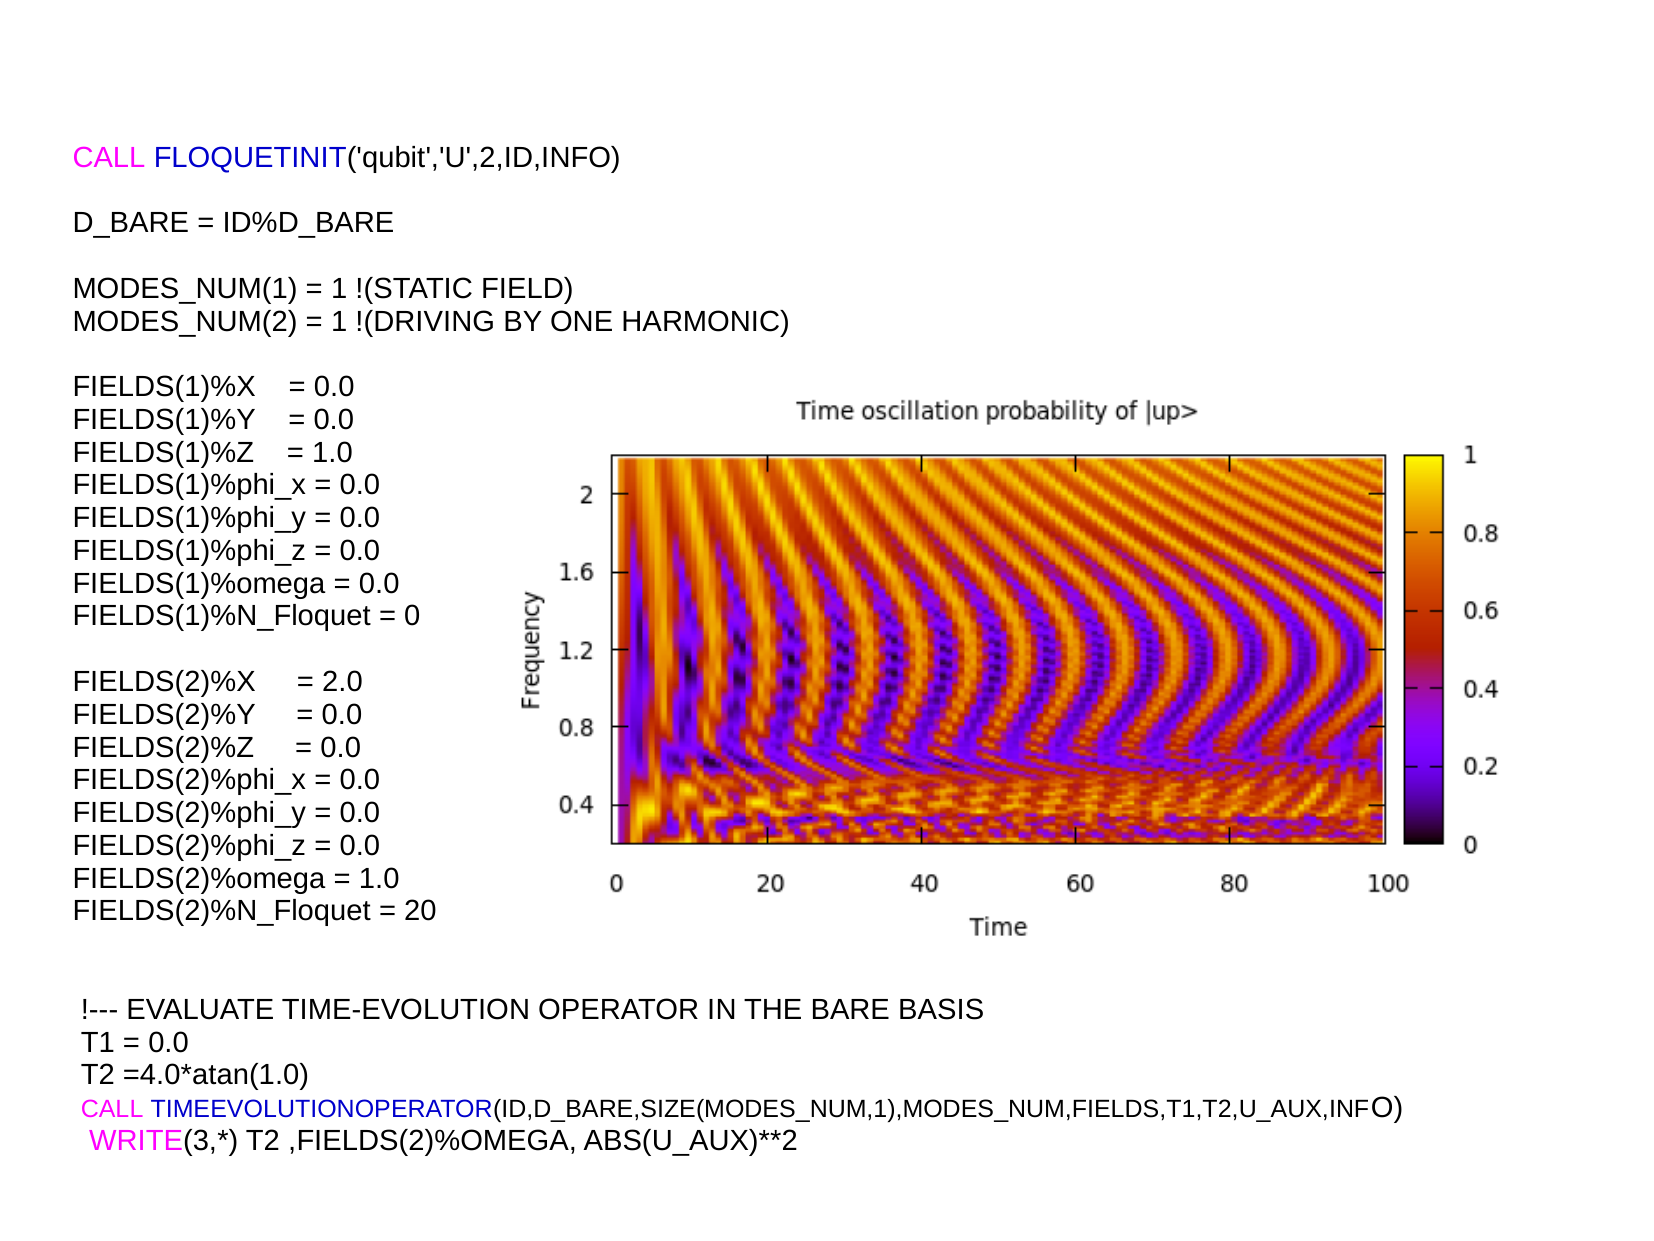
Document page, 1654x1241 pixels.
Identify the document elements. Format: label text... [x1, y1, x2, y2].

picture [519, 389, 1518, 945]
text_box CALL FLOQUETINIT('qubit','U',2,ID,INFO) D_BARE = ID%D_BARE MODES_NUM(1) = 1 !(STATIC FIELD) MODES_NUM(2) = 1 !(DRIVING BY ONE HARMONIC) FIELDS(1)%X = 0.0 FIELDS(1)%Y = 0.0 FIELDS(1)%Z = 1.0 FIELDS(1)%phi_x = 0.0 FIELDS(1)%phi_y = 0.0 FIELDS(1)%phi_z = 0.0 FIELDS(1)%omega = 0.0 FIELDS(1)%N_Floquet = 0 FIELDS(2)%X = 2.0 FIELDS(2)%Y = 0.0 FIELDS(2)%Z = 0.0 FIELDS(2)%phi_x = 0.0 FIELDS(2)%phi_y = 0.0 FIELDS(2)%phi_z = 0.0 FIELDS(2)%omega = 1.0 FIELDS(2)%N_Floquet = 20 !--- EVALUATE TIME-EVOLUTION OPERATOR IN THE BARE BASIS T1 = 0.0 T2 =4.0*atan(1.0) CALL TIMEEVOLUTIONOPERATOR(ID,D_BARE,SIZE(MODES_NUM,1),MODES_NUM,FIELDS,T1,T2,U_AUX,INFO) WRITE(3,*) T2 ,FIELDS(2)%OMEGA, ABS(U_AUX)**2 [41, 100, 1518, 1165]
